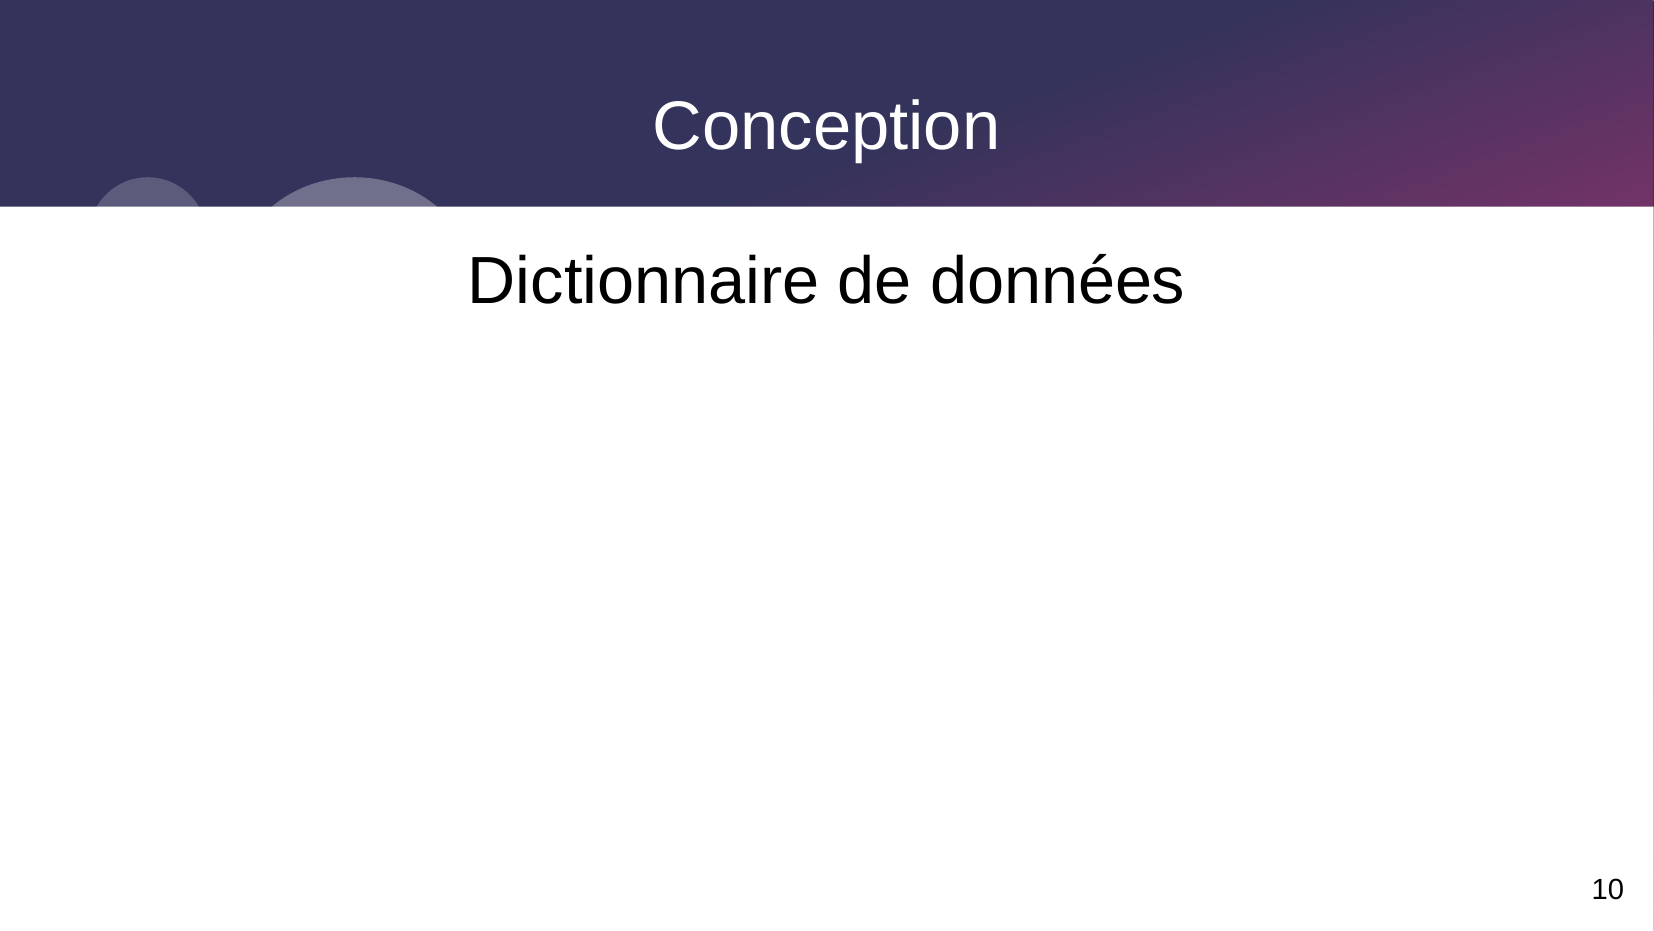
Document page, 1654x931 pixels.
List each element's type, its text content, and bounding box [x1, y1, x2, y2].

subtitle Dictionnaire de données [383, 147, 1270, 414]
title Conception [88, 44, 1565, 207]
